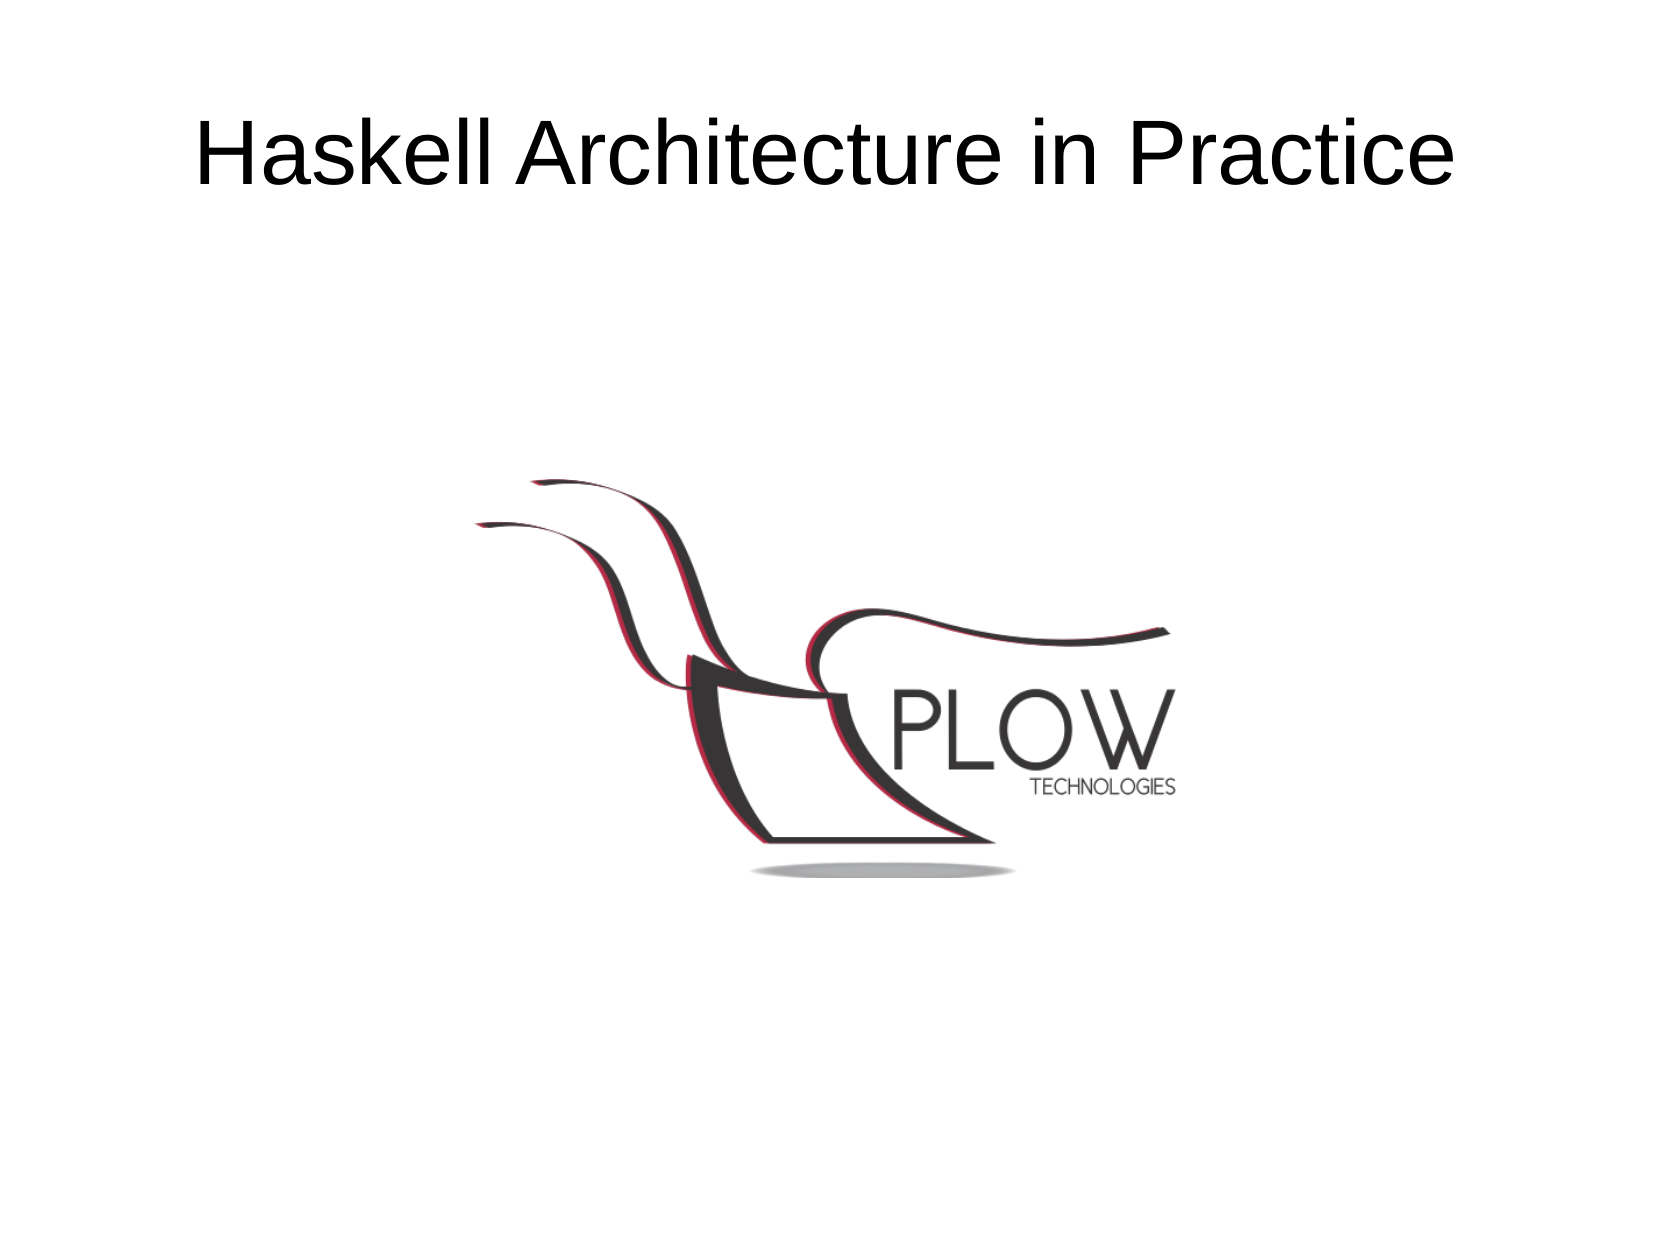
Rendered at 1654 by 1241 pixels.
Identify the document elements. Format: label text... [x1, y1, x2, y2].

title Haskell Architecture in Practice [82, 49, 1571, 257]
picture [473, 479, 1176, 878]
